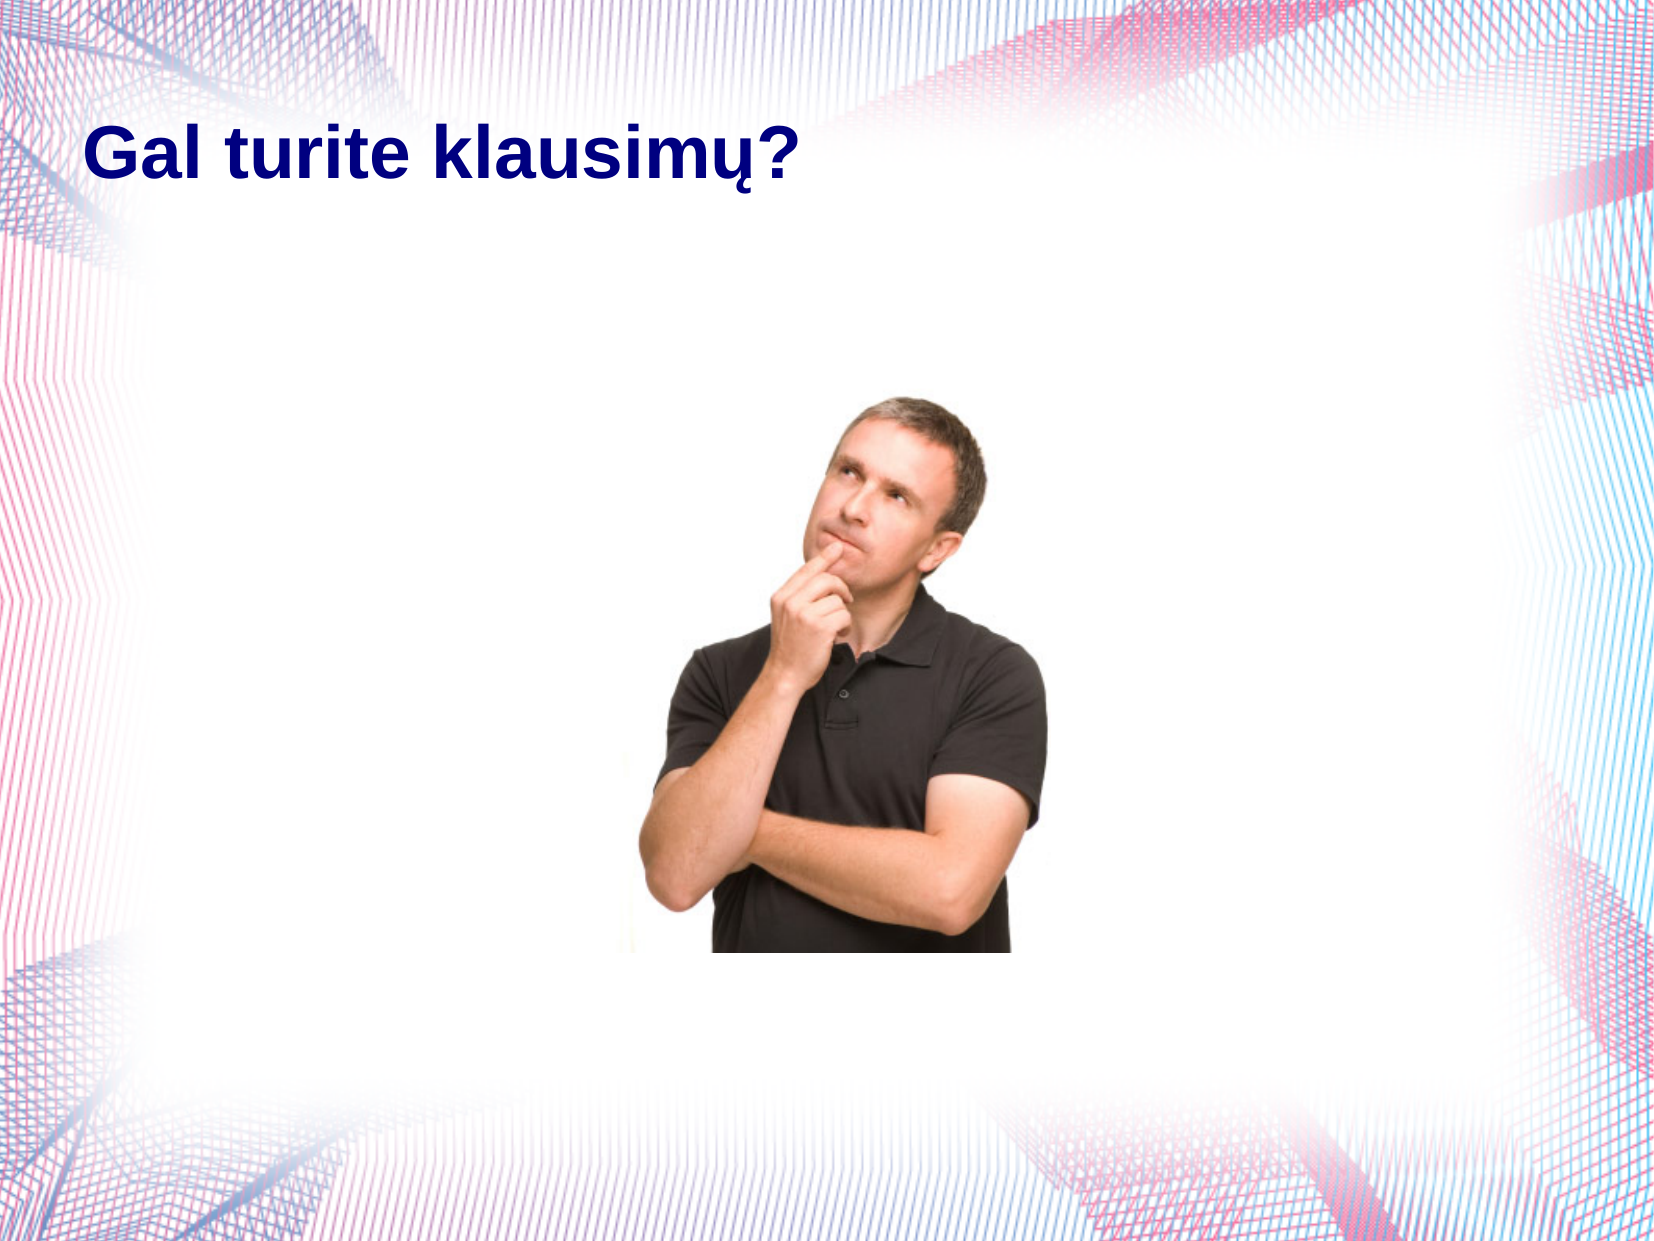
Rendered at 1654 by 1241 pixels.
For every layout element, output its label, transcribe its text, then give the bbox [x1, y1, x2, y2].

picture [0, 0, 1654, 1241]
title Gal turite klausimų? [82, 49, 1571, 257]
